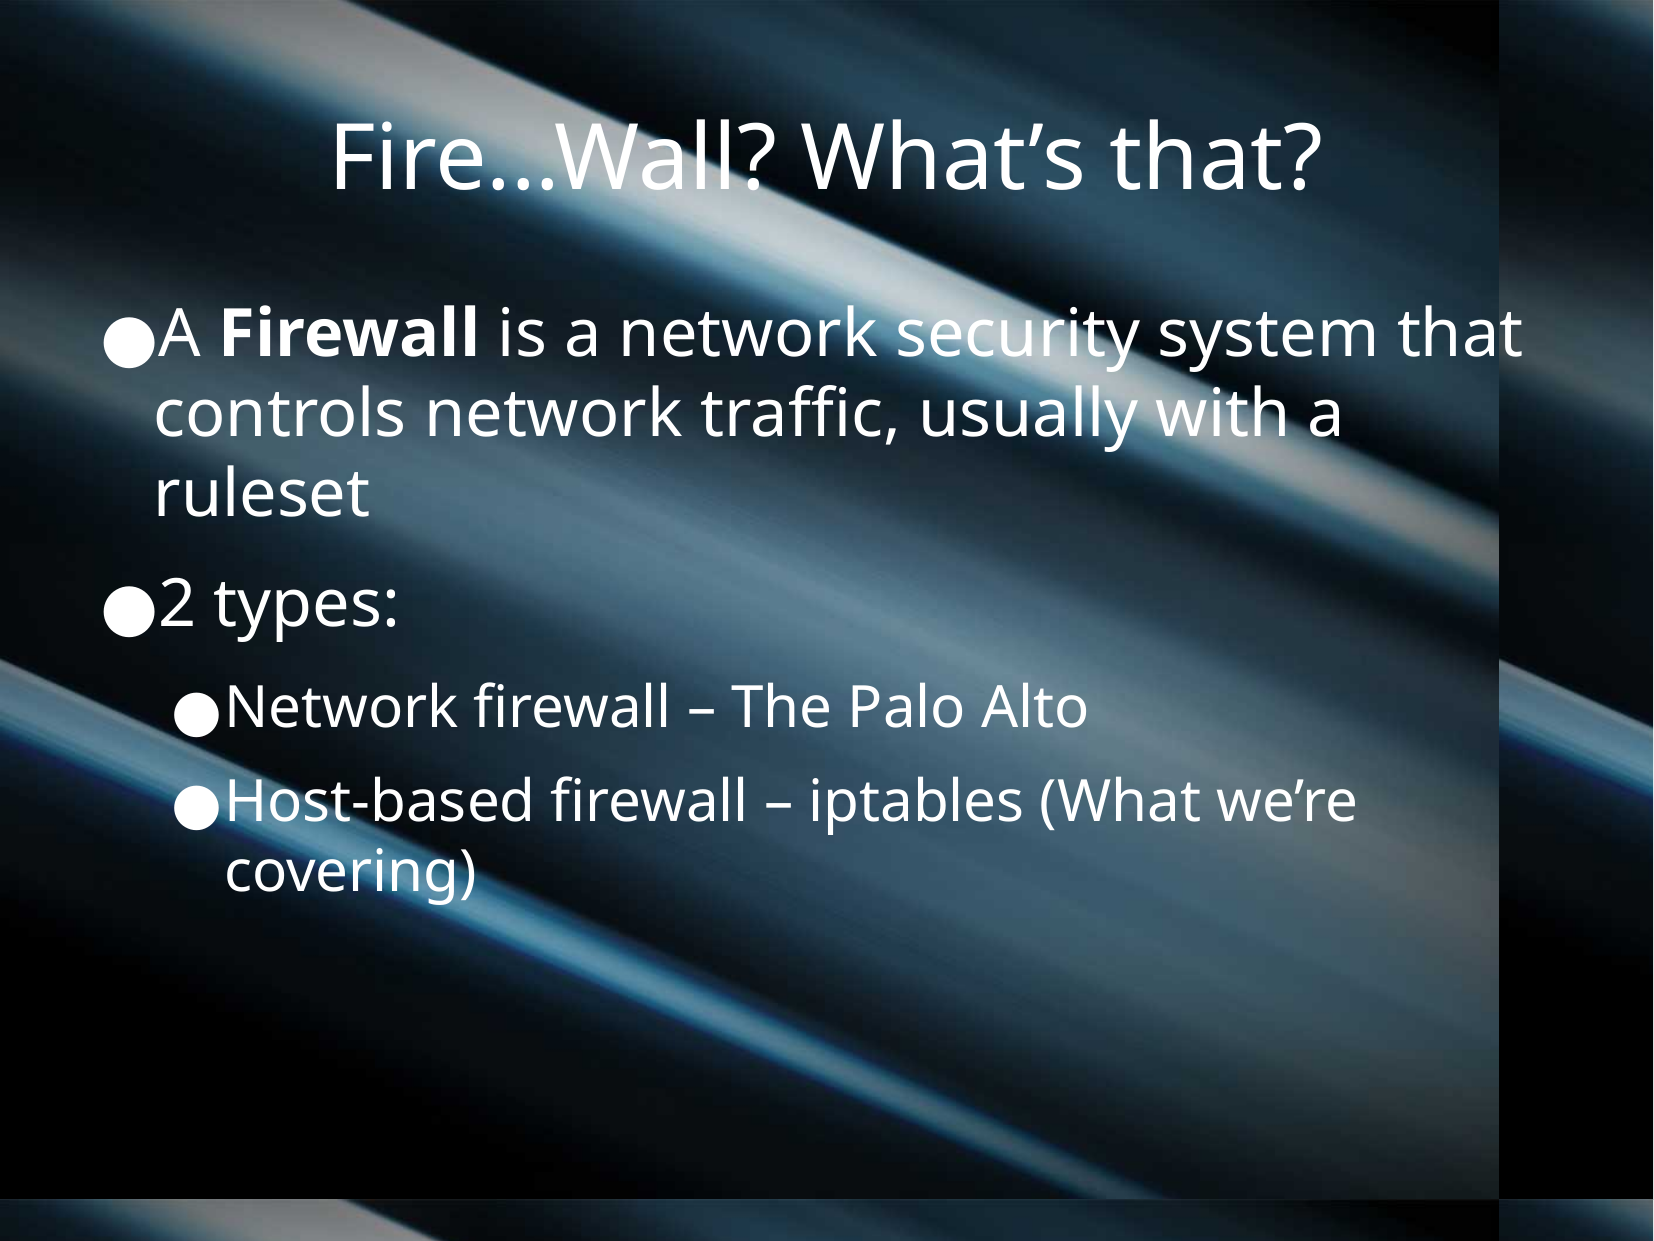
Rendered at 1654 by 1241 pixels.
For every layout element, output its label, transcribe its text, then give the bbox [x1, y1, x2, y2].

picture [0, 0, 1654, 1241]
text_box Fire...Wall? What’s that? [82, 49, 1571, 257]
text_box A Firewall is a network security system that controls network traffic, usually with a ruleset 2 types: Network firewall – The Palo Alto Host-based firewall – iptables (What we’re covering) [82, 290, 1571, 1010]
